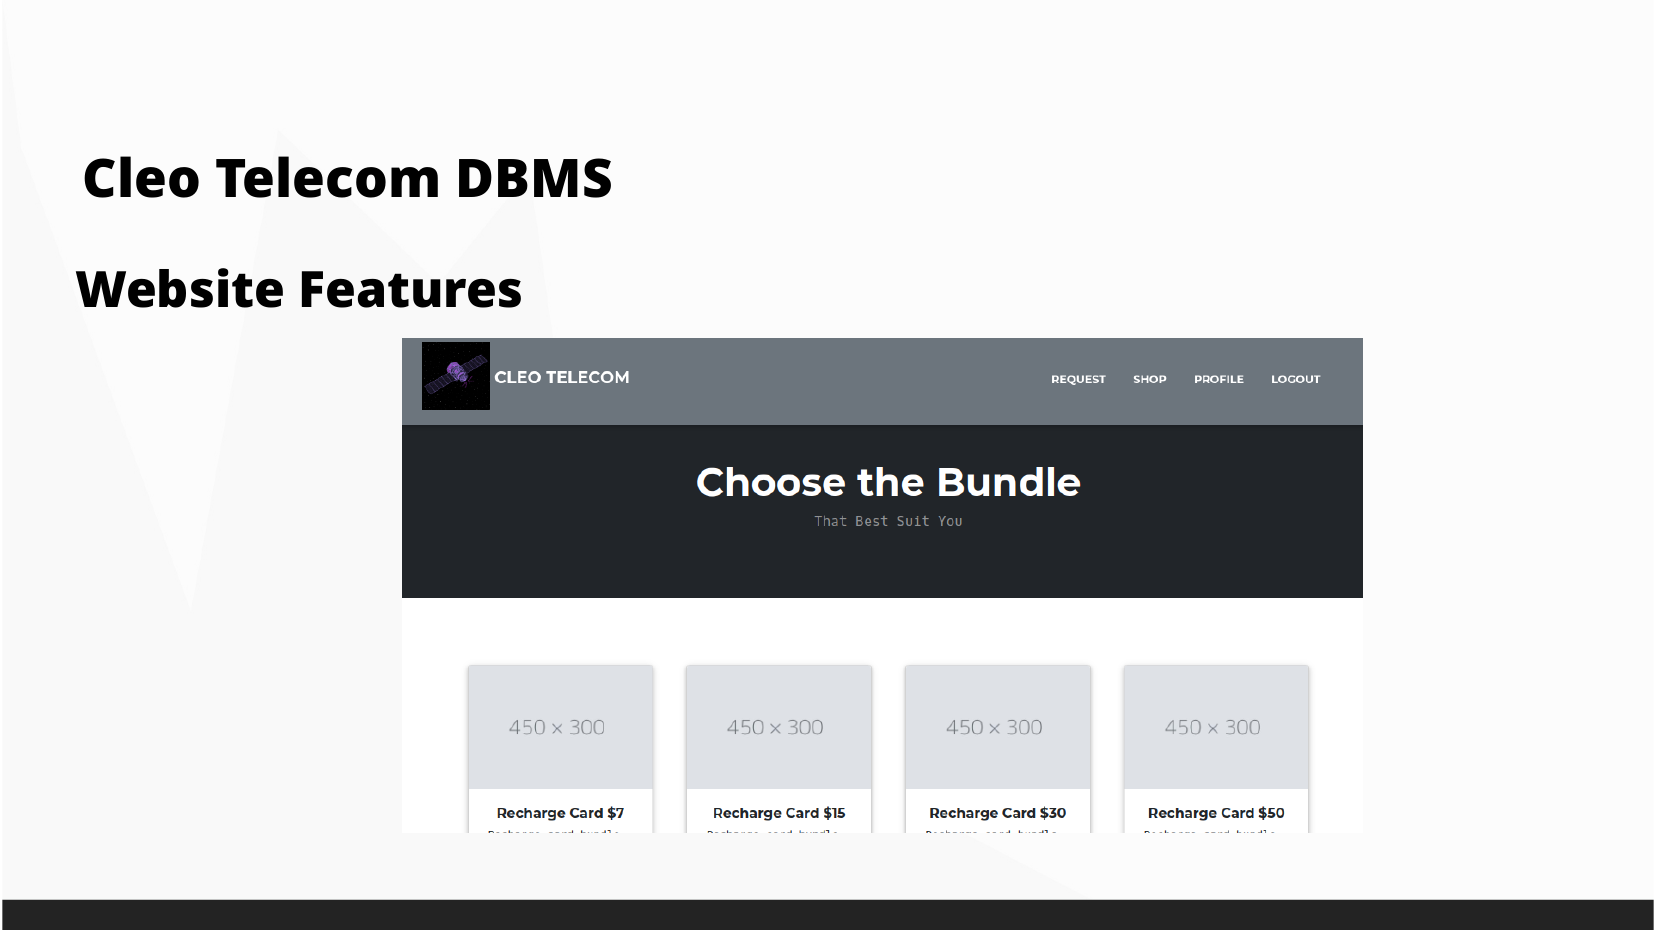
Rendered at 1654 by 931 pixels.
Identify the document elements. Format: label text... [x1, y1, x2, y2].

subtitle Website Features [75, 254, 1516, 662]
title Cleo Telecom DBMS [82, 99, 1571, 255]
picture [2, 0, 1654, 931]
